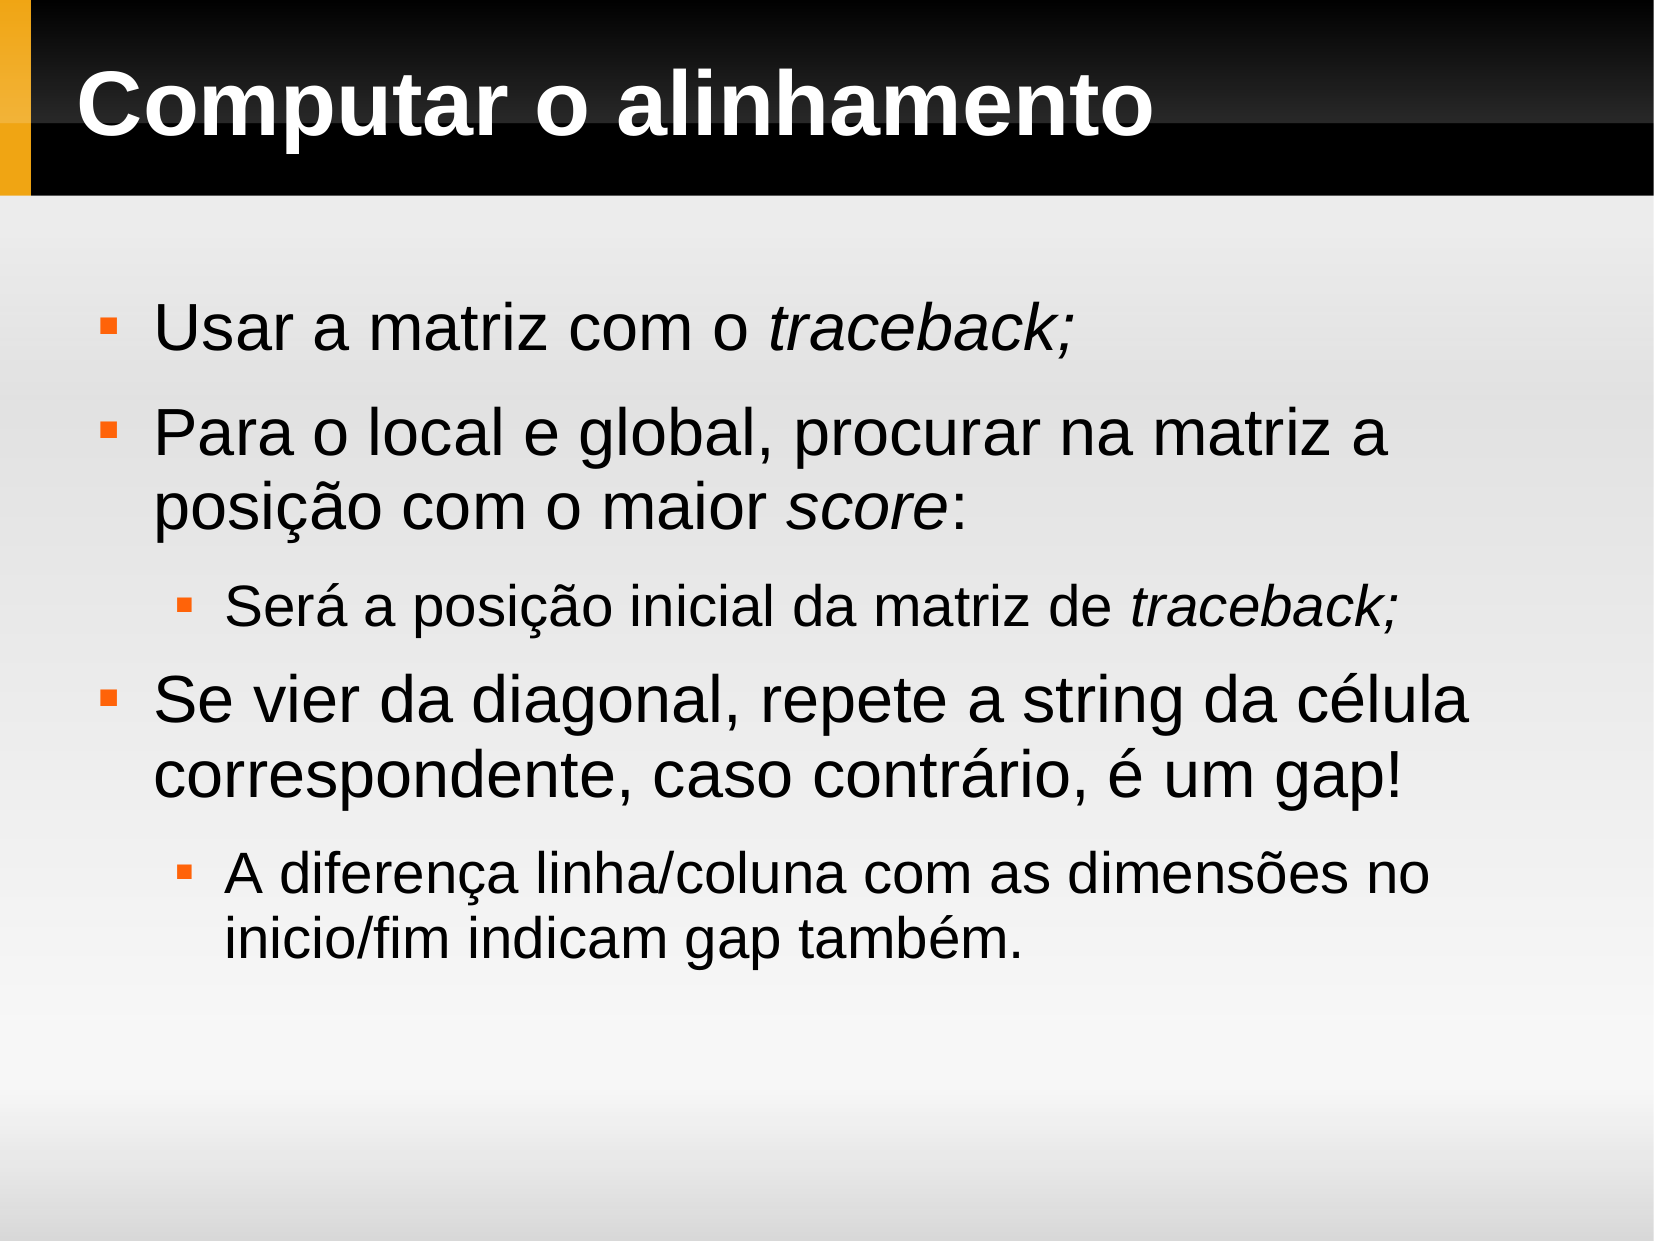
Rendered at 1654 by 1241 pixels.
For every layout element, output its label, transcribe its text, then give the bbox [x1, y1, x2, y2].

list Usar a matriz com o traceback; Para o local e global, procurar na matriz a posição com o maior score: Será a posição inicial da matriz de traceback; Se vier da diagonal, repete a string da célula correspondente, caso contrário, é um gap! A diferença linha/coluna com as dimensões no inicio/fim indicam gap também. [82, 290, 1571, 1094]
title Computar o alinhamento [76, 7, 1565, 200]
picture [0, 0, 1654, 1241]
